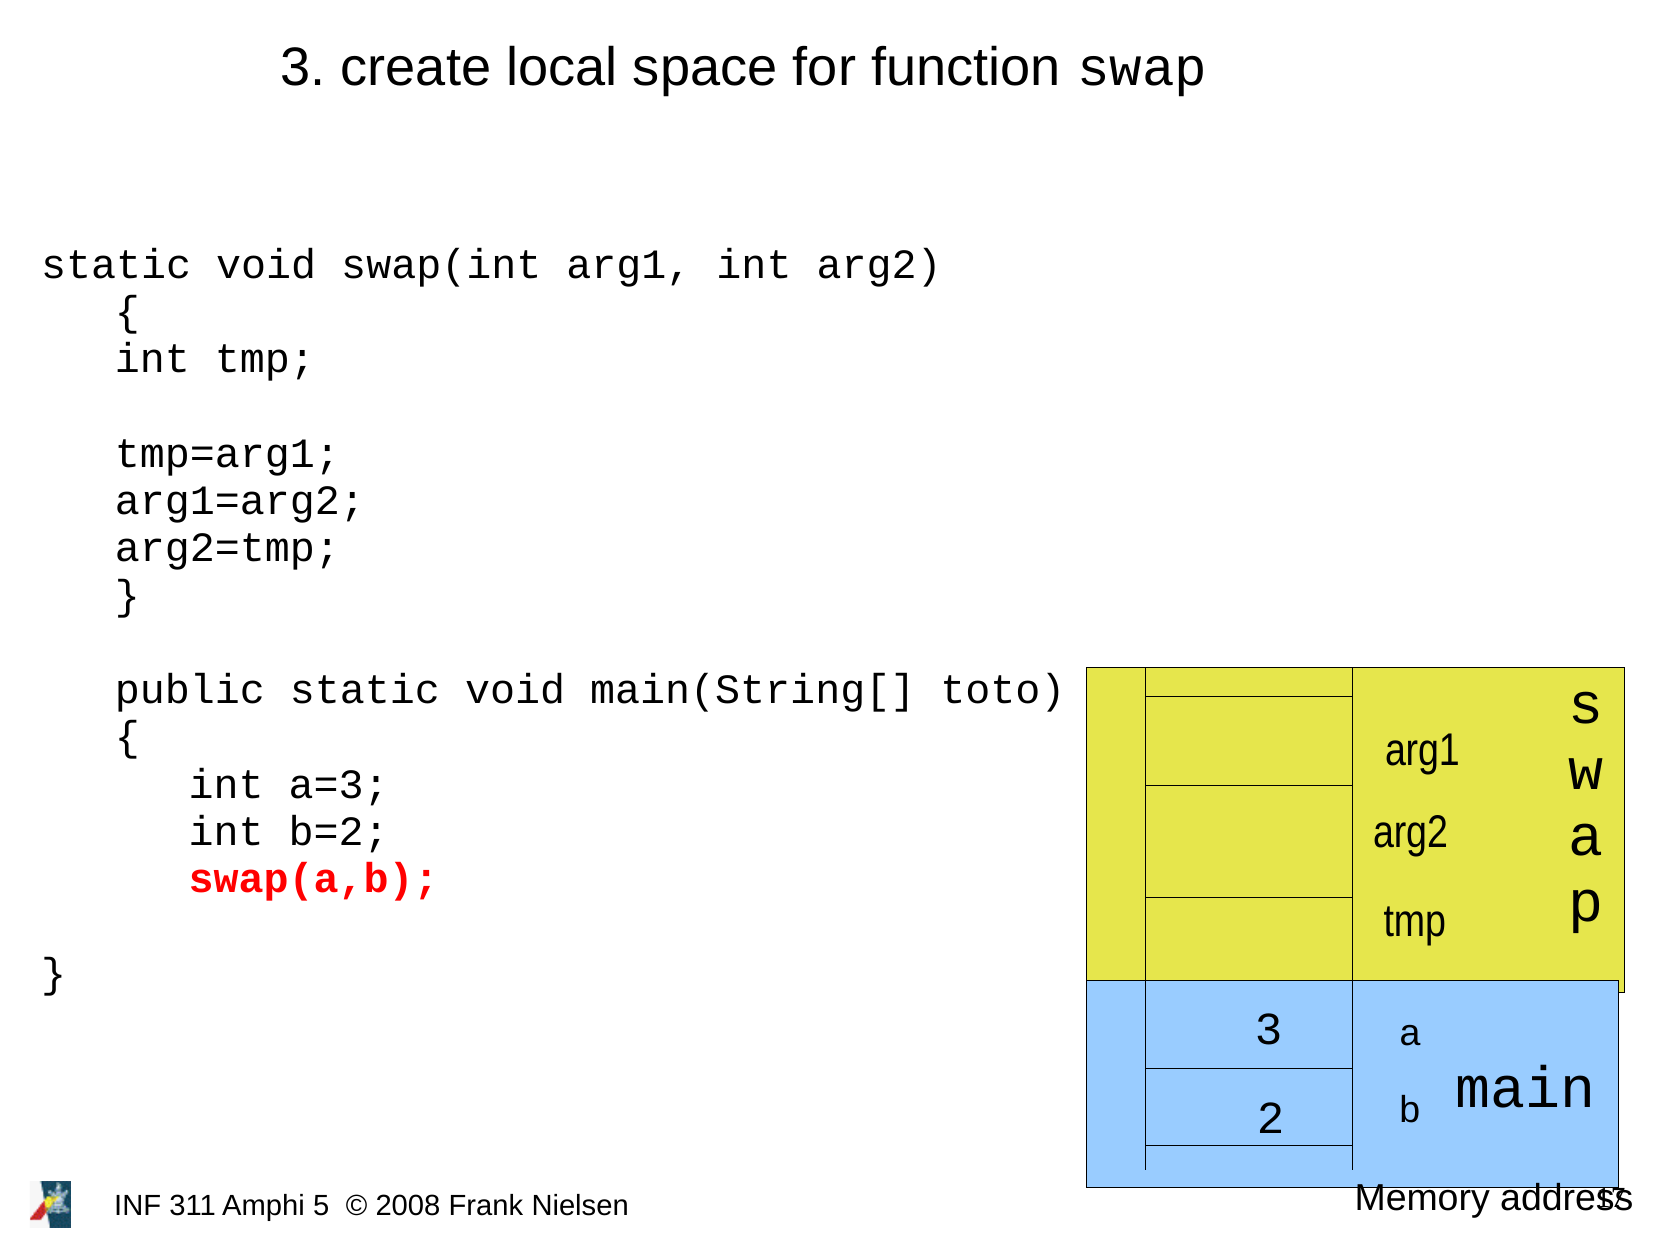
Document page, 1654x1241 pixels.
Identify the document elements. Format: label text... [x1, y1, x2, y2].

text_box [1146, 898, 1352, 980]
text_box 3. create local space for function swap [265, 29, 1654, 325]
text_box tmp [1358, 885, 1477, 975]
text_box a [1384, 1003, 1436, 1061]
text_box arg1 [1358, 708, 1536, 798]
text_box [1146, 981, 1352, 1068]
text_box Memory address [1339, 1169, 1648, 1227]
text_box arg2 [1358, 797, 1506, 886]
picture [29, 1181, 71, 1228]
text_box [1353, 667, 1625, 1169]
text_box [1146, 697, 1352, 785]
text_box [1146, 1069, 1352, 1145]
text_box [1086, 667, 1352, 1188]
text_box 3 [1240, 999, 1298, 1063]
text_box swap [1553, 667, 1619, 934]
text_box static void swap(int arg1, int arg2) { int tmp; tmp=arg1; arg1=arg2; arg2=tmp; } public static void main(String[] toto) { int a=3; int b=2; swap(a,b); } [26, 236, 1270, 971]
text_box 2 [1242, 1087, 1300, 1152]
text_box [1146, 786, 1352, 897]
text_box [1146, 667, 1352, 696]
text_box b [1384, 1080, 1436, 1138]
text_box main [1440, 1051, 1611, 1129]
